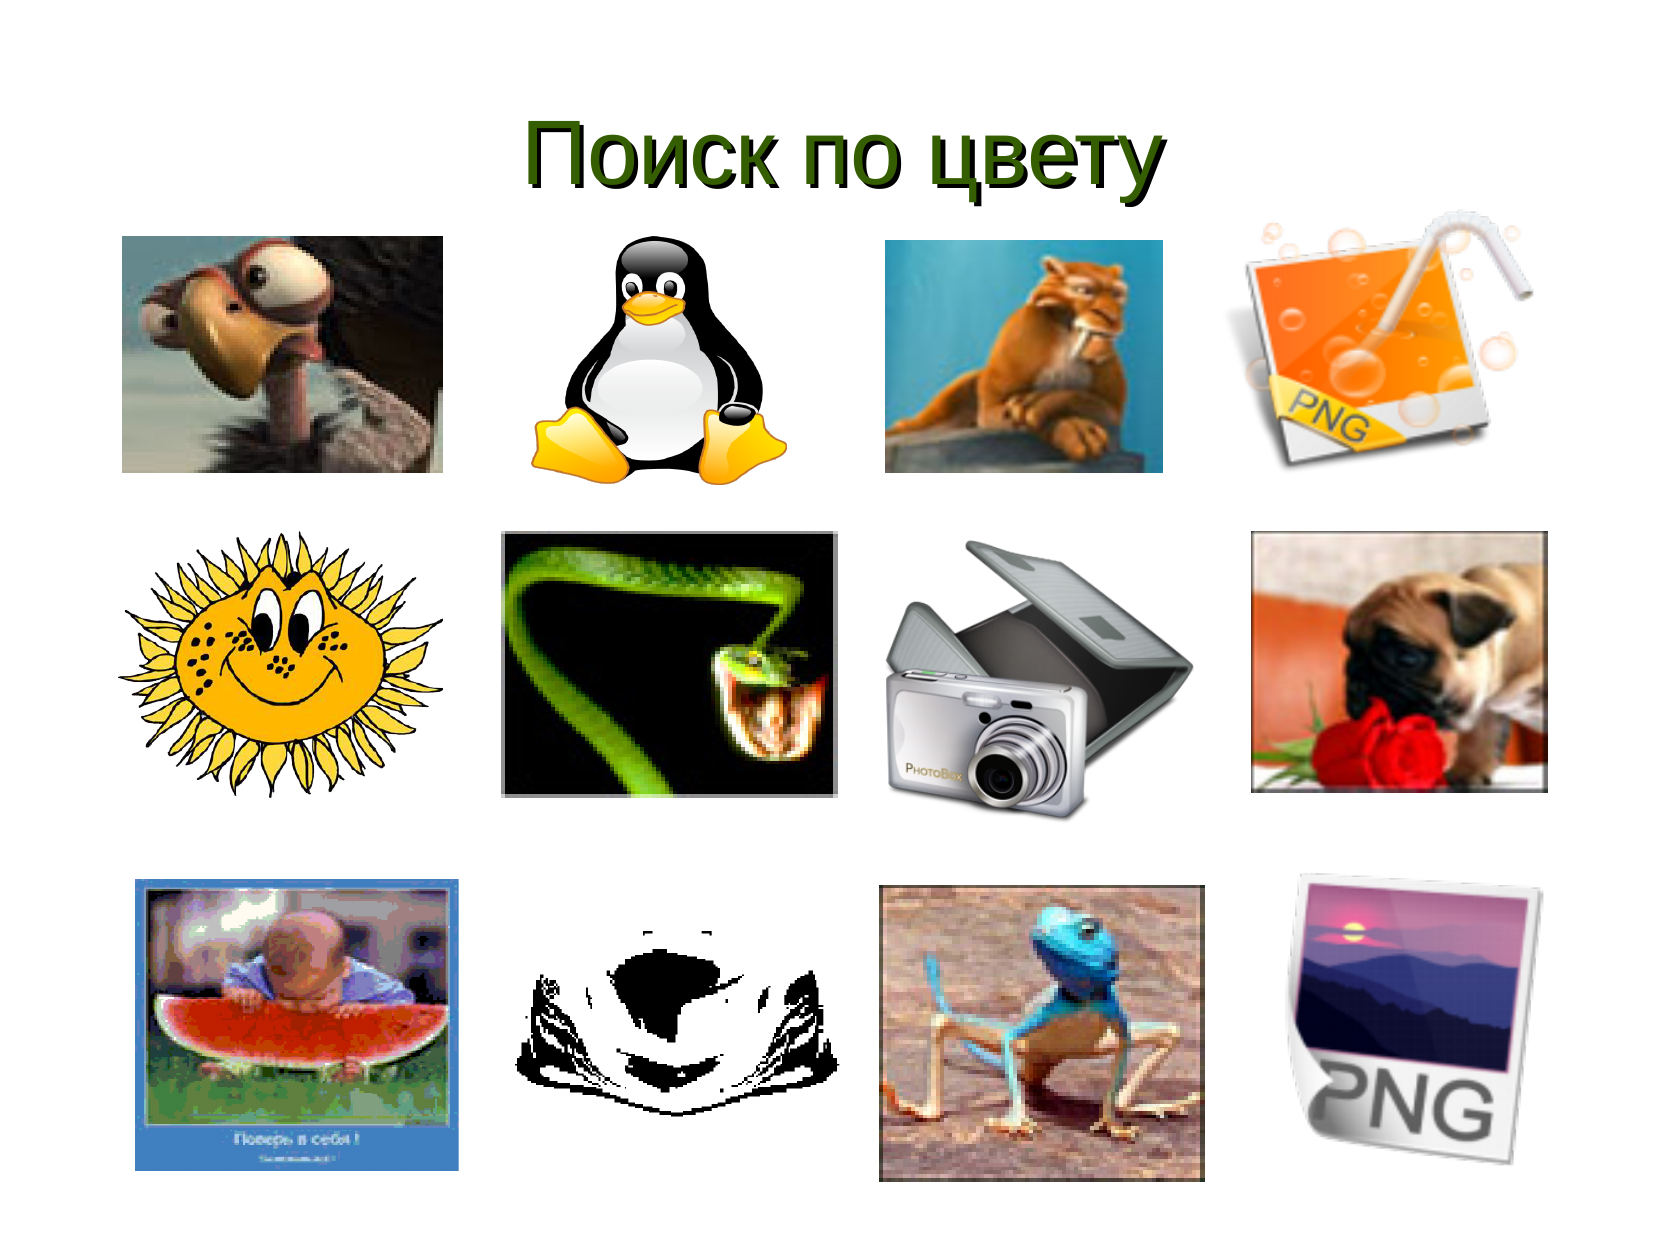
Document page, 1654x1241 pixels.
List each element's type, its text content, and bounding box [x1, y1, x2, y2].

picture [501, 888, 855, 1152]
picture [135, 879, 459, 1173]
picture [885, 531, 1194, 824]
picture [531, 236, 787, 485]
picture [879, 885, 1205, 1182]
picture [885, 240, 1163, 473]
picture [122, 236, 443, 473]
picture [1251, 531, 1548, 793]
picture [1257, 870, 1573, 1170]
title Поиск по цвету [82, 49, 1571, 257]
picture [118, 531, 443, 798]
picture [501, 531, 838, 798]
picture [1217, 206, 1536, 496]
